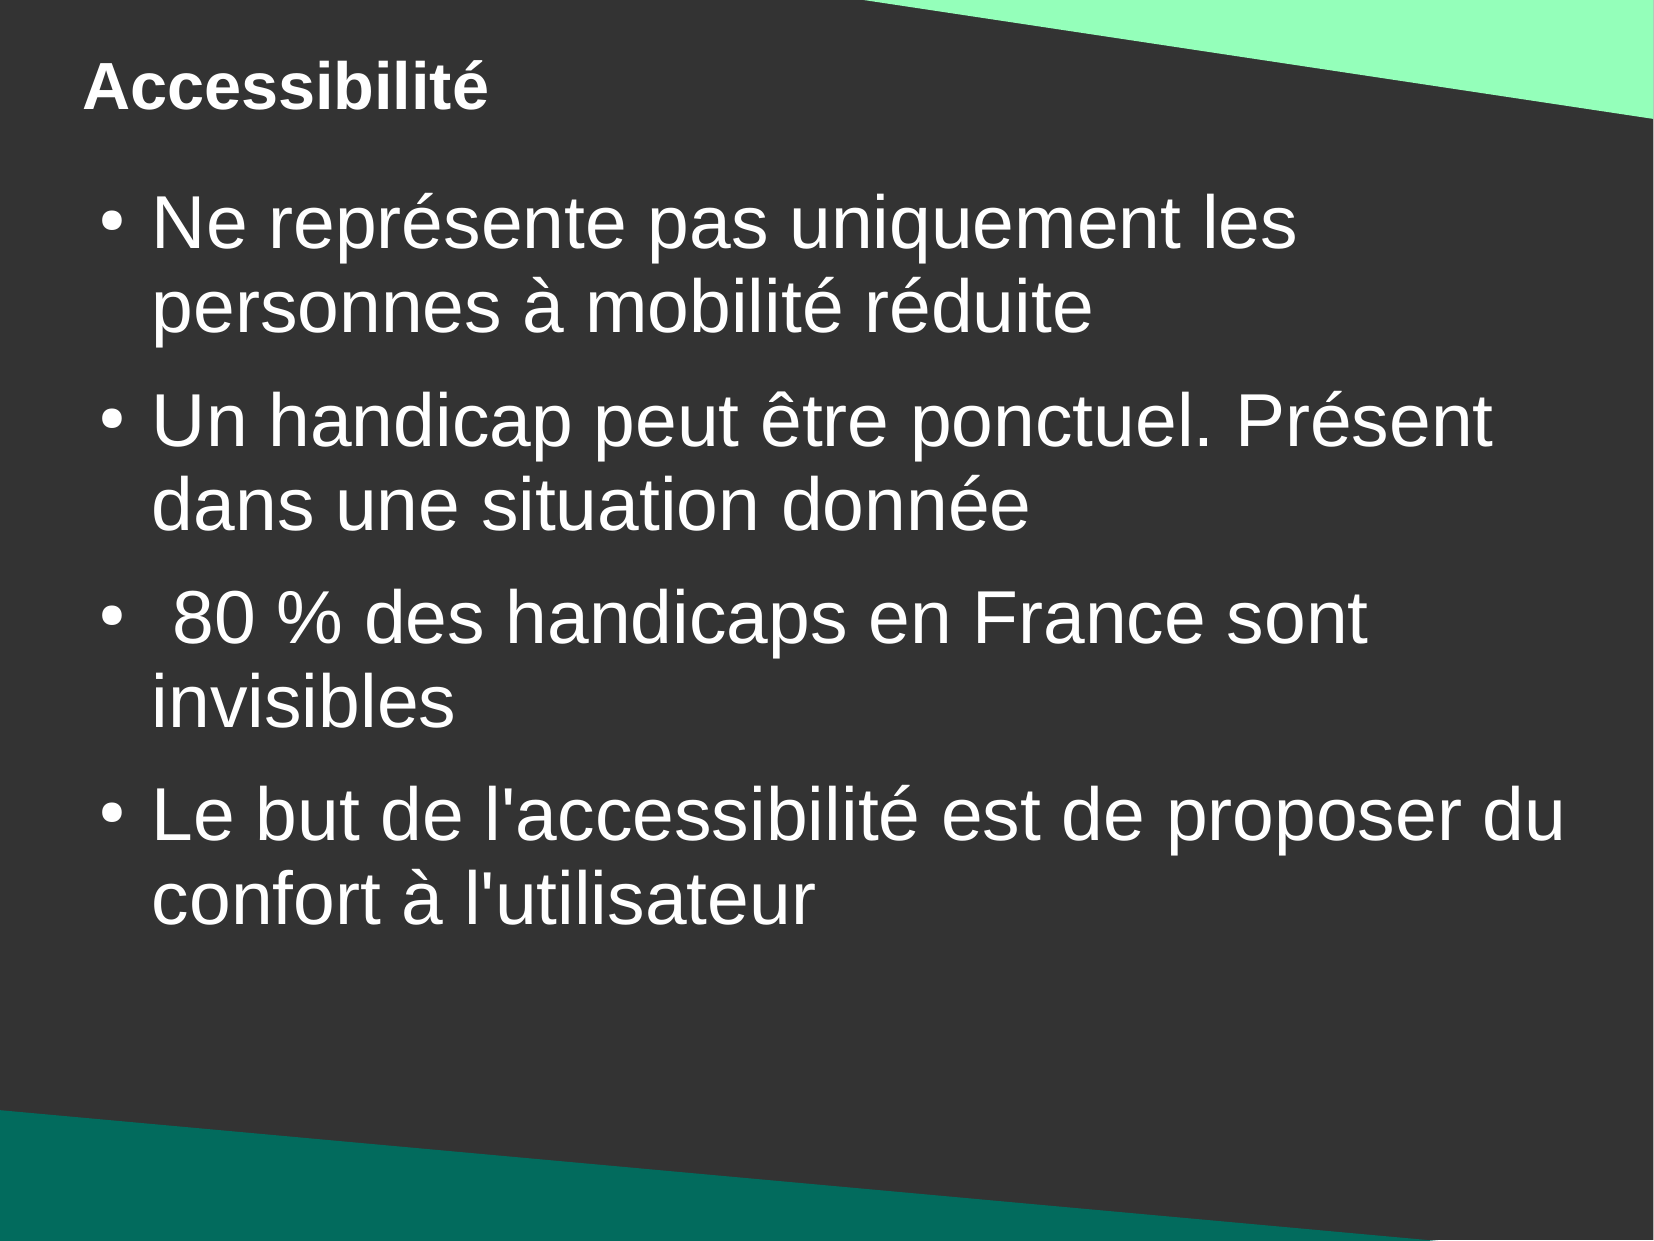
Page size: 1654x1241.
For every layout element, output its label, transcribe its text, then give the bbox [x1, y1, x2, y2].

title Accessibilité [82, 49, 1571, 152]
text_box [863, 0, 1654, 120]
list Ne représente pas uniquement les personnes à mobilité réduite Un handicap peut être ponctuel. Présent dans une situation donnée 80 % des handicaps en France sont invisibles Le but de l'accessibilité est de proposer du confort à l'utilisateur [80, 180, 1605, 1052]
